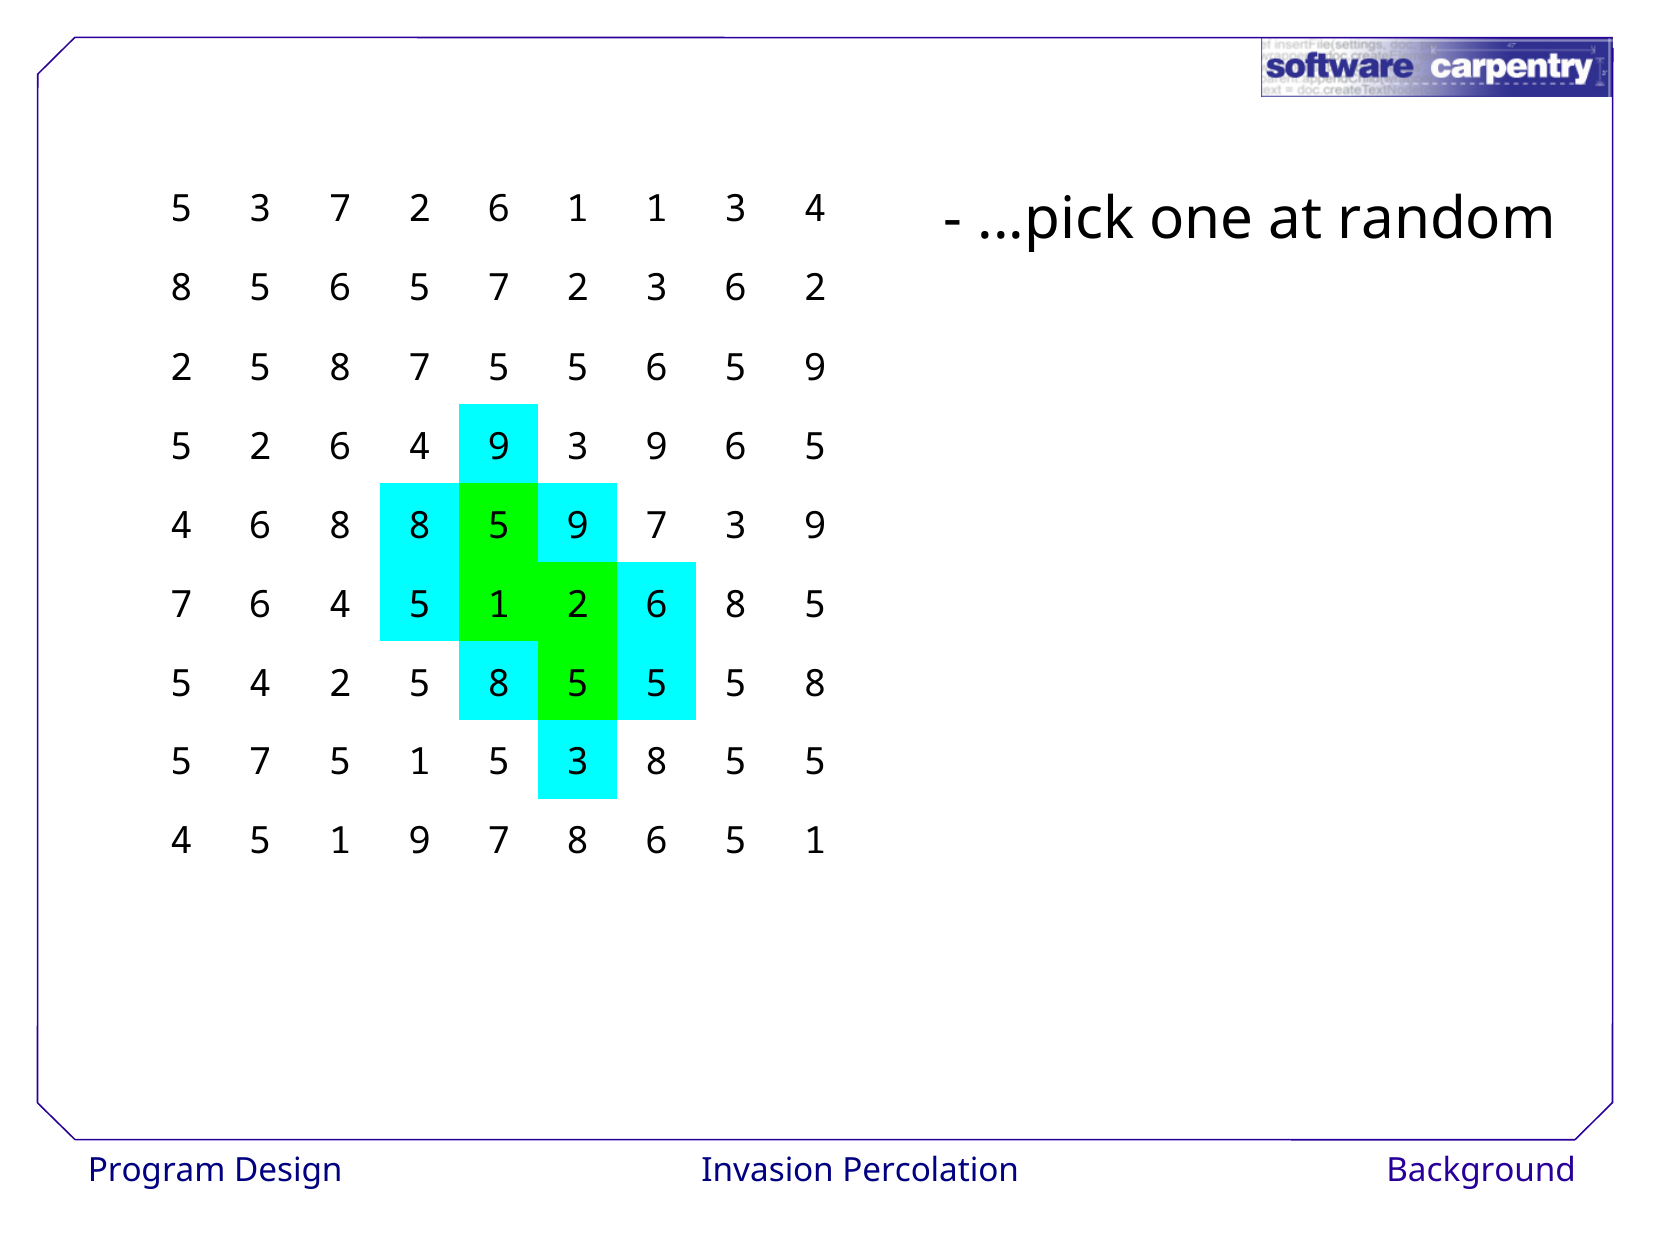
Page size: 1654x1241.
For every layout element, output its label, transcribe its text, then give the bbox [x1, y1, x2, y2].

table_cell 9 [538, 483, 617, 562]
table_cell 4 [221, 641, 300, 720]
table_cell 5 [300, 720, 380, 799]
table_cell 5 [775, 404, 855, 483]
table_cell 9 [775, 483, 855, 562]
table_cell 8 [775, 641, 855, 720]
table_cell 6 [696, 404, 775, 483]
table_cell 7 [459, 245, 538, 326]
table_header 1 [538, 166, 617, 245]
table_cell 5 [696, 326, 775, 404]
table_cell 5 [142, 641, 221, 720]
table_cell 5 [380, 641, 459, 720]
table_cell 5 [142, 404, 221, 483]
table_cell 9 [380, 799, 459, 878]
table_cell 6 [617, 562, 696, 641]
table_cell 8 [459, 641, 538, 720]
table_header 3 [696, 166, 775, 245]
table_cell 7 [459, 799, 538, 878]
table_cell 8 [142, 245, 221, 326]
table_cell 8 [380, 483, 459, 562]
table_cell 1 [300, 799, 380, 878]
table_cell 1 [459, 562, 538, 641]
table_cell 2 [538, 245, 617, 326]
table_cell 7 [617, 483, 696, 562]
table_cell 2 [221, 404, 300, 483]
table_cell 6 [696, 245, 775, 326]
table_header 4 [775, 166, 855, 245]
table_cell 4 [142, 799, 221, 878]
table_cell 7 [380, 326, 459, 404]
table_header 7 [300, 166, 380, 245]
table_cell 9 [459, 404, 538, 483]
table_cell 5 [380, 245, 459, 326]
table_cell 6 [300, 245, 380, 326]
table_header 1 [617, 166, 696, 245]
table_header 3 [221, 166, 300, 245]
table_cell 5 [142, 720, 221, 799]
table_cell 8 [696, 562, 775, 641]
table_cell 8 [300, 483, 380, 562]
table_cell 5 [617, 641, 696, 720]
table_cell 5 [221, 799, 300, 878]
table_cell 2 [775, 245, 855, 326]
table_cell 4 [380, 404, 459, 483]
table_cell 9 [617, 404, 696, 483]
table_cell 9 [775, 326, 855, 404]
table_cell 7 [142, 562, 221, 641]
table_cell 2 [300, 641, 380, 720]
table_cell 1 [775, 799, 855, 878]
table_header 6 [459, 166, 538, 245]
table_cell 5 [696, 641, 775, 720]
table_cell 6 [300, 404, 380, 483]
table_cell 1 [380, 720, 459, 799]
table_cell 3 [617, 245, 696, 326]
table_cell 5 [696, 799, 775, 878]
table_cell 3 [538, 720, 617, 799]
table_cell 5 [380, 562, 459, 641]
text_box - ...pick one at random [929, 138, 1571, 259]
table_cell 5 [459, 326, 538, 404]
table_cell 3 [696, 483, 775, 562]
table_cell 5 [459, 483, 538, 562]
table_cell 5 [775, 720, 855, 799]
table_cell 2 [538, 562, 617, 641]
table_cell 5 [221, 326, 300, 404]
table_cell 6 [617, 799, 696, 878]
table_cell 5 [775, 562, 855, 641]
table_cell 6 [221, 562, 300, 641]
table_cell 7 [221, 720, 300, 799]
table_cell 5 [696, 720, 775, 799]
table_cell 5 [538, 326, 617, 404]
table_cell 5 [538, 641, 617, 720]
table_cell 4 [142, 483, 221, 562]
table_cell 8 [300, 326, 380, 404]
table_cell 6 [221, 483, 300, 562]
table_cell 2 [142, 326, 221, 404]
table_cell 5 [459, 720, 538, 799]
table_cell 4 [300, 562, 380, 641]
table_cell 8 [538, 799, 617, 878]
table_cell 3 [538, 404, 617, 483]
table_cell 6 [617, 326, 696, 404]
table_cell 8 [617, 720, 696, 799]
table_cell 5 [221, 245, 300, 326]
table_header 2 [380, 166, 459, 245]
picture [1261, 39, 1613, 97]
table_header 5 [142, 166, 221, 245]
